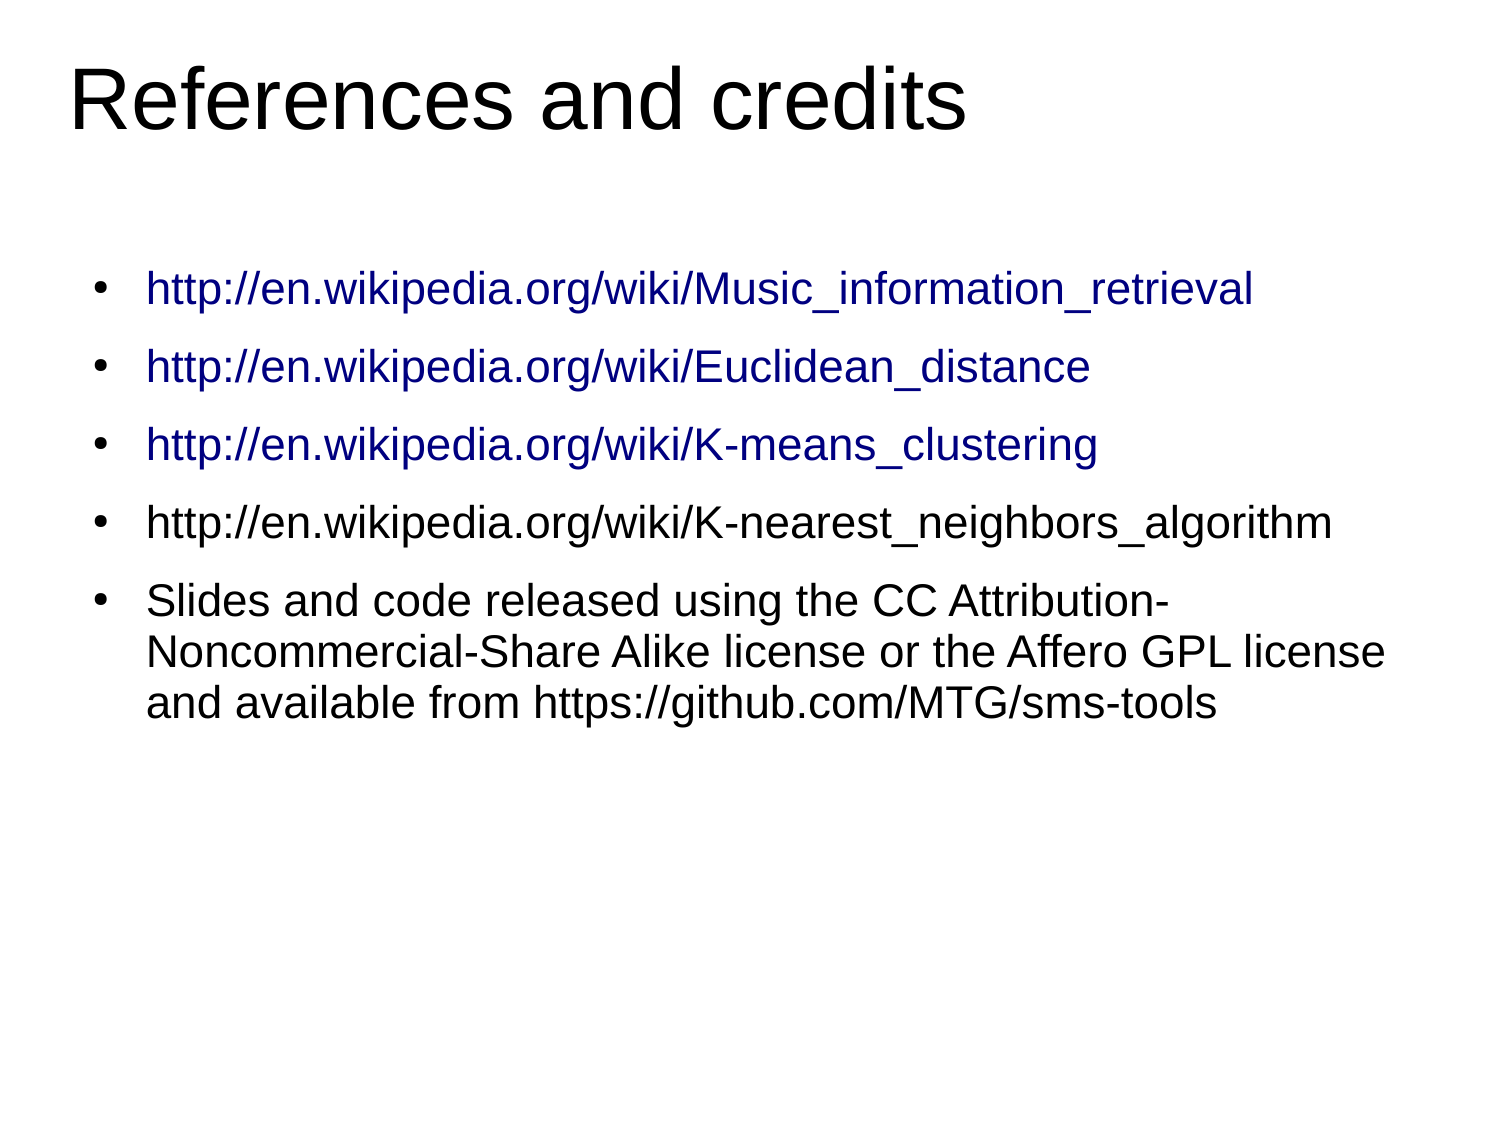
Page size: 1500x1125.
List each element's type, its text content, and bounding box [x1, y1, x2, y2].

list http://en.wikipedia.org/wiki/Music_information_retrieval http://en.wikipedia.org/wiki/Euclidean_distance http://en.wikipedia.org/wiki/K-means_clustering http://en.wikipedia.org/wiki/K-nearest_neighbors_algorithm Slides and code released using the CC Attribution-Noncommercial-Share Alike license or the Affero GPL license and available from https://github.com/MTG/sms-tools [74, 263, 1425, 856]
title References and credits [68, 13, 1293, 184]
